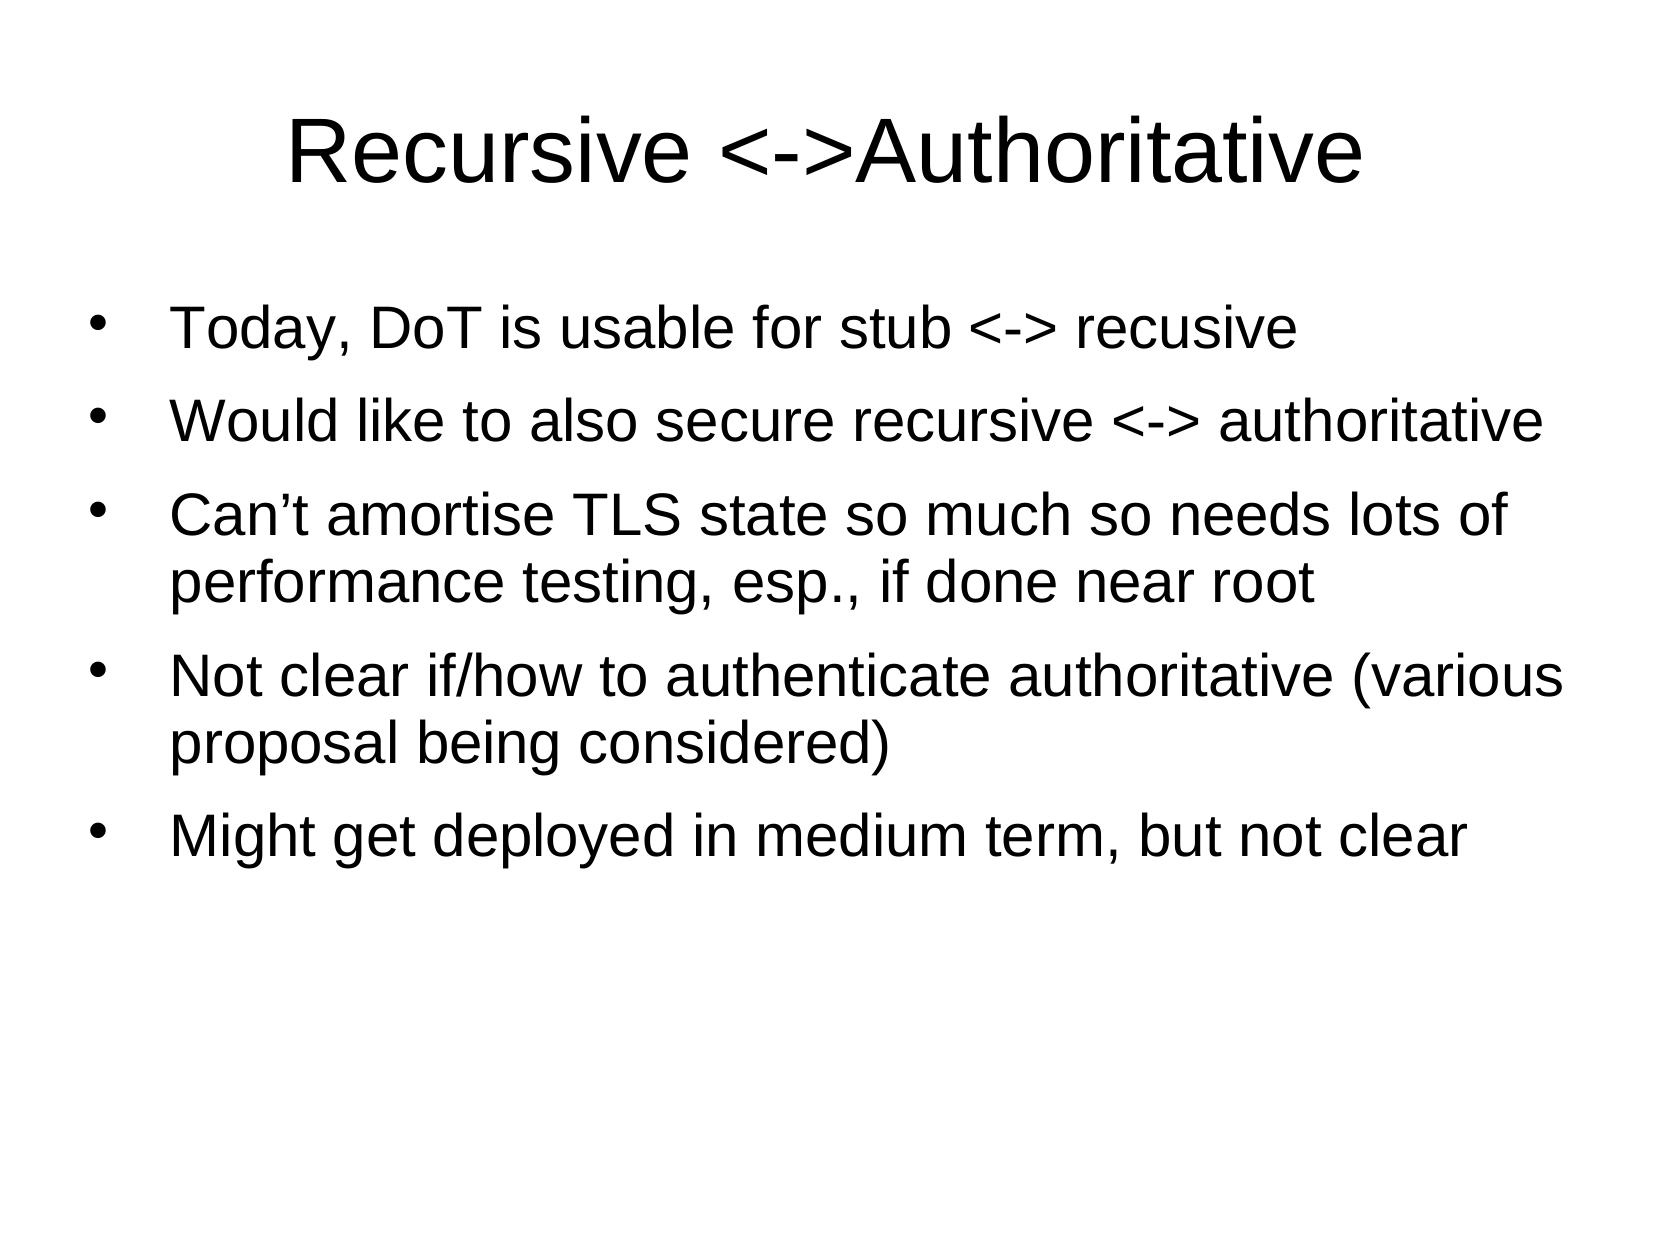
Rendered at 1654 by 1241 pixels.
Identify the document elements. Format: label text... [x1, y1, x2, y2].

title Recursive <->Authoritative [82, 49, 1570, 256]
list Today, DoT is usable for stub <-> recusive Would like to also secure recursive <-> authoritative Can’t amortise TLS state so much so needs lots of performance testing, esp., if done near root Not clear if/how to authenticate authoritative (various proposal being considered) Might get deployed in medium term, but not clear [88, 290, 1575, 1009]
